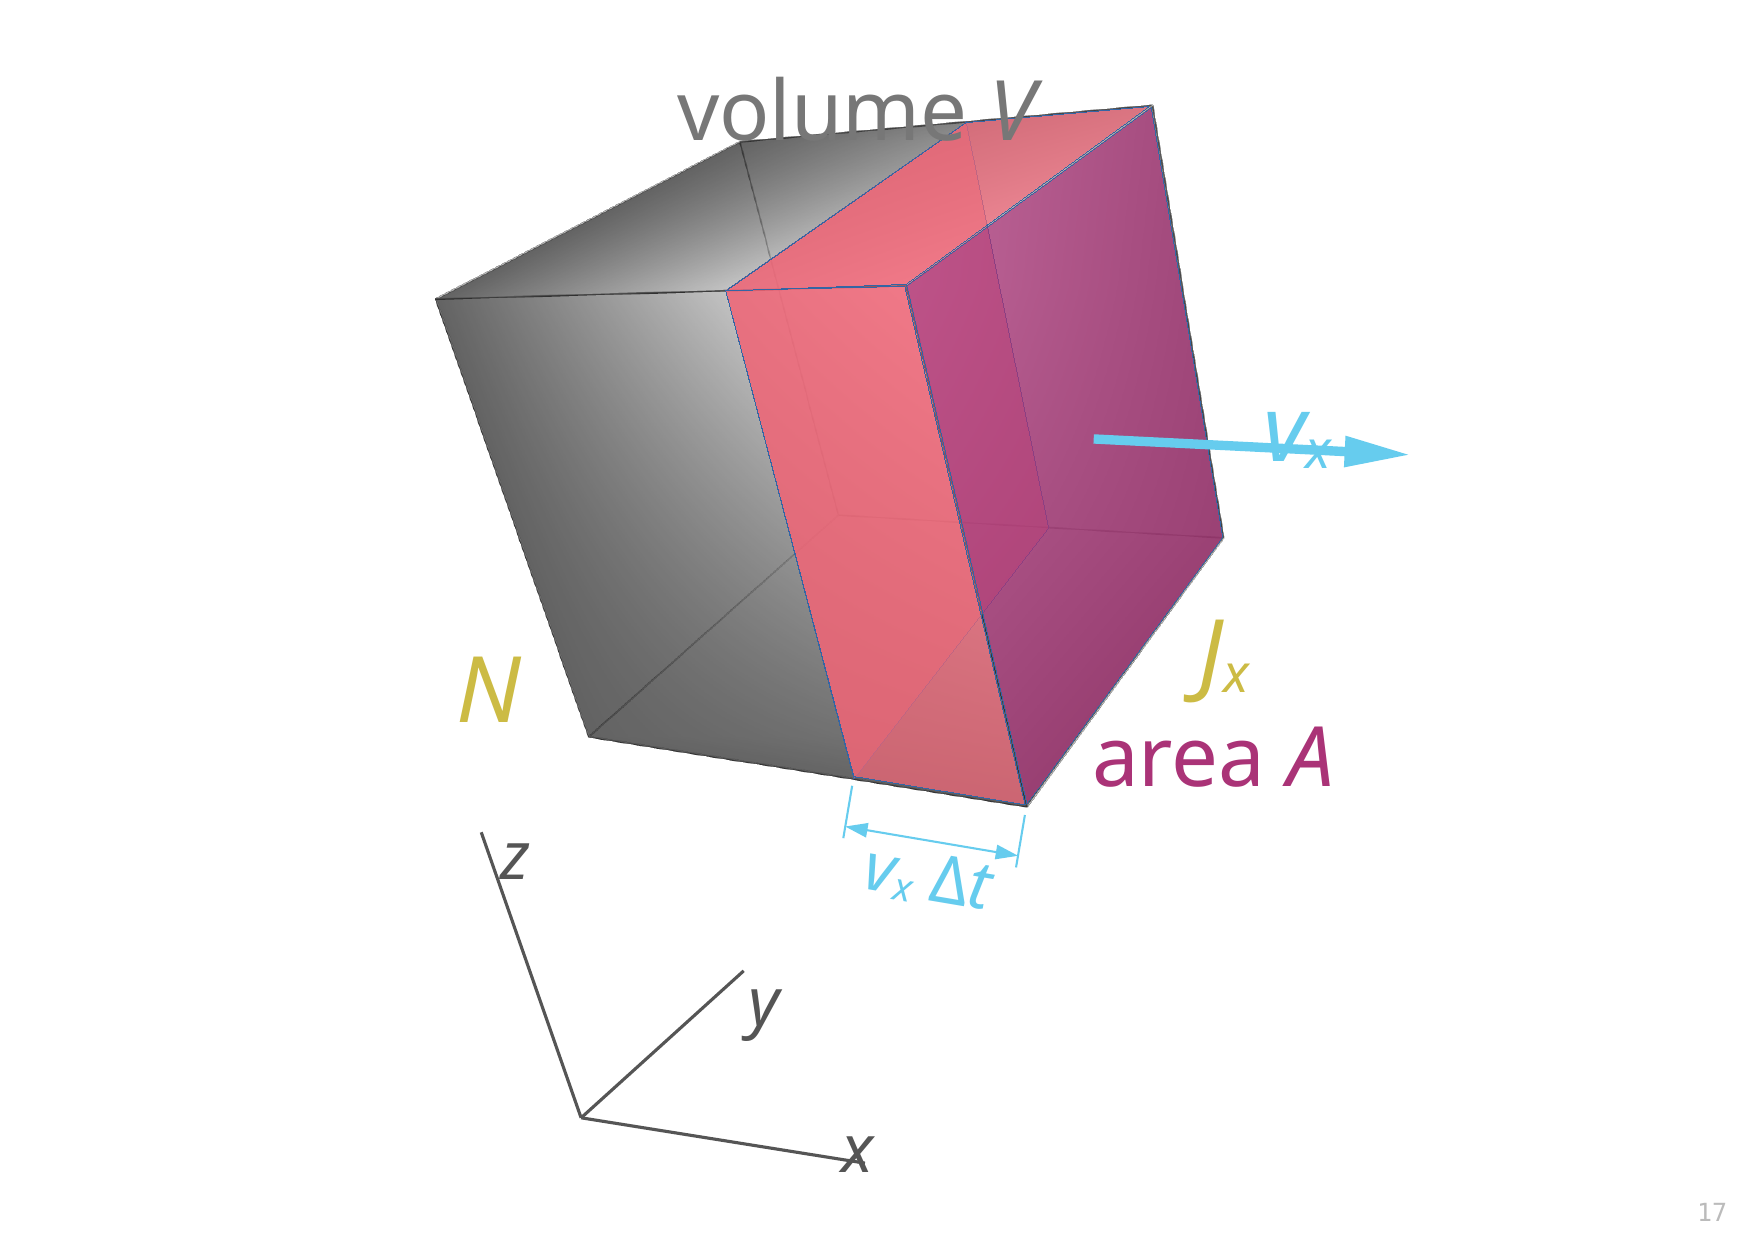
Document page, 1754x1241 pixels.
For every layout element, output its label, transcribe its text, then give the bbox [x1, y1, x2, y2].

text_box volume V [662, 43, 1054, 142]
text_box N [441, 616, 544, 724]
text_box [725, 106, 1223, 805]
text_box Jx [1183, 580, 1271, 687]
text_box y [733, 946, 775, 1029]
text_box x [827, 1094, 868, 1176]
text_box vx [1248, 355, 1351, 463]
text_box area A [1077, 689, 1343, 788]
text_box z [486, 801, 525, 883]
